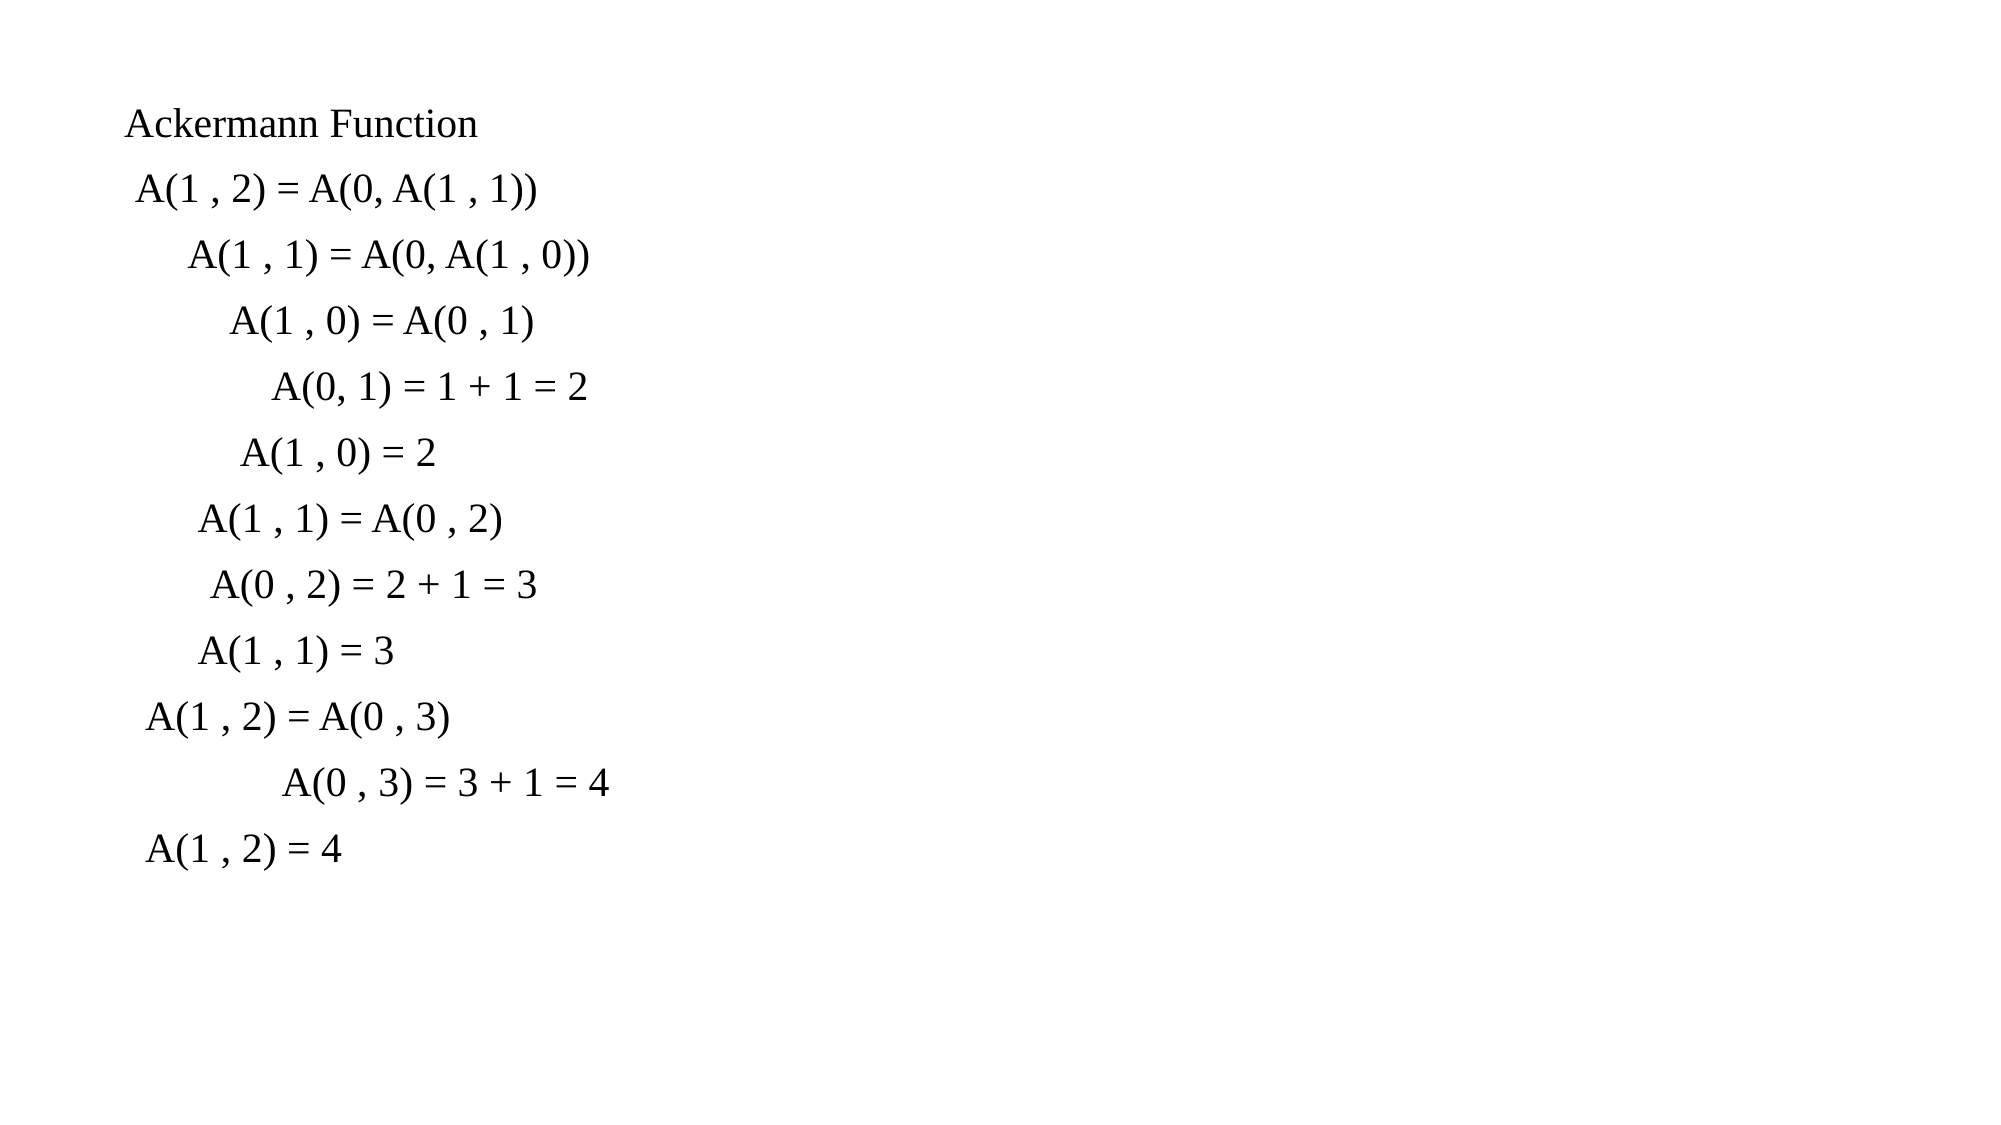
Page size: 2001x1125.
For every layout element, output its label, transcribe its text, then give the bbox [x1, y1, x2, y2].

list Ackermann Function A(1 , 2) = A(0, A(1 , 1)) A(1 , 1) = A(0, A(1 , 0)) A(1 , 0) = A(0 , 1) A(0, 1) = 1 + 1 = 2 A(1 , 0) = 2 A(1 , 1) = A(0 , 2) A(0 , 2) = 2 + 1 = 3 A(1 , 1) = 3 A(1 , 2) = A(0 , 3) A(0 , 3) = 3 + 1 = 4 A(1 , 2) = 4 [109, 93, 1863, 1106]
